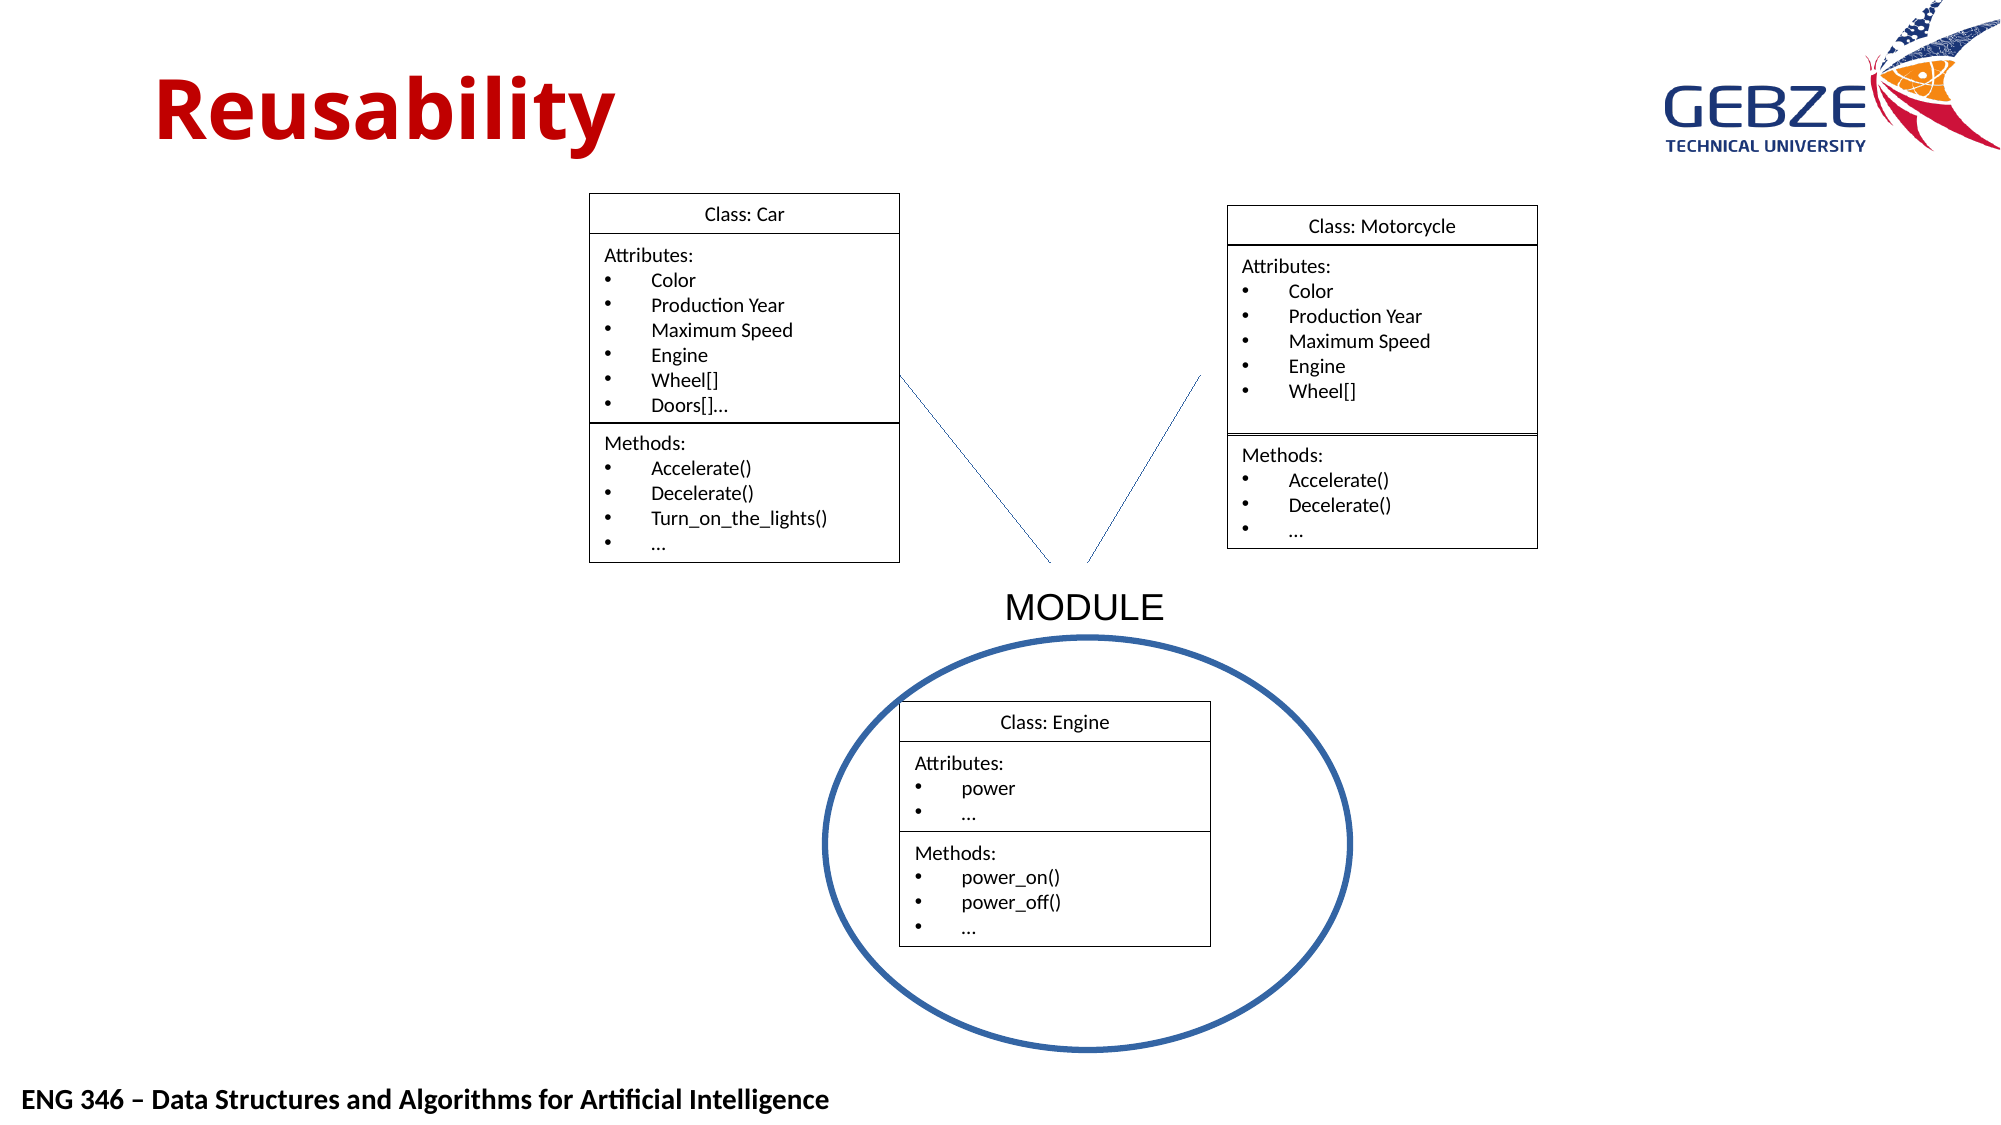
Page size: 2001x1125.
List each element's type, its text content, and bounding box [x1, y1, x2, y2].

text_box MODULE [989, 579, 1215, 655]
text_box Attributes: Color Production Year Maximum Speed Engine Wheel[] [1227, 245, 1538, 433]
text_box Class: Motorcycle [1227, 205, 1538, 245]
text_box Methods: power_on() power_off() … [899, 831, 1211, 947]
text_box Attributes: power … [899, 741, 1211, 831]
text_box Class: Engine [899, 701, 1211, 741]
picture [1665, 0, 2001, 152]
text_box Class: Car [589, 193, 900, 233]
title Reusability [137, 59, 1863, 166]
text_box Methods: Accelerate() Decelerate() … [1227, 433, 1538, 549]
text_box Methods: Accelerate() Decelerate() Turn_on_the_lights() … [589, 422, 900, 563]
text_box Attributes: Color Production Year Maximum Speed Engine Wheel[] Doors[]… [589, 233, 900, 422]
